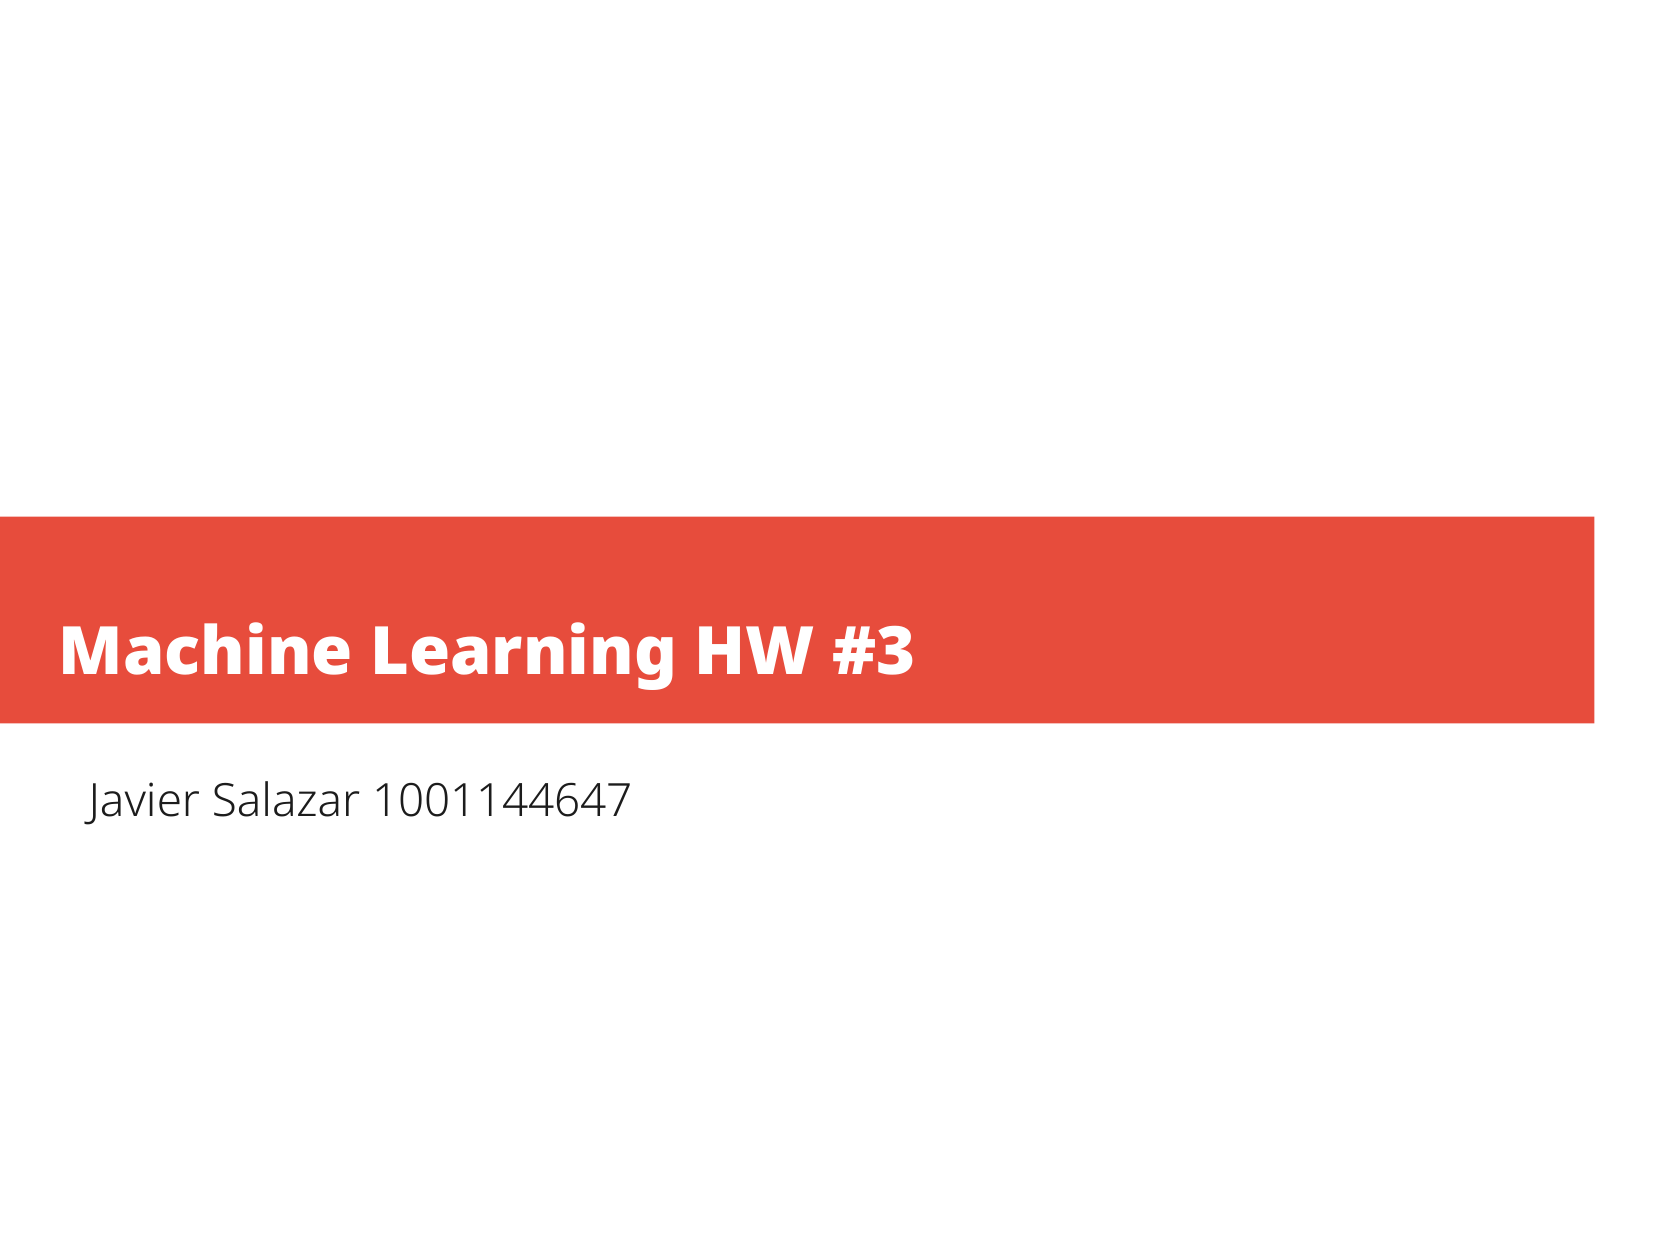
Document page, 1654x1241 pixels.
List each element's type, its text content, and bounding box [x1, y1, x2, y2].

subtitle Javier Salazar 1001144647 [88, 767, 1595, 1182]
title Machine Learning HW #3 [59, 546, 1595, 694]
